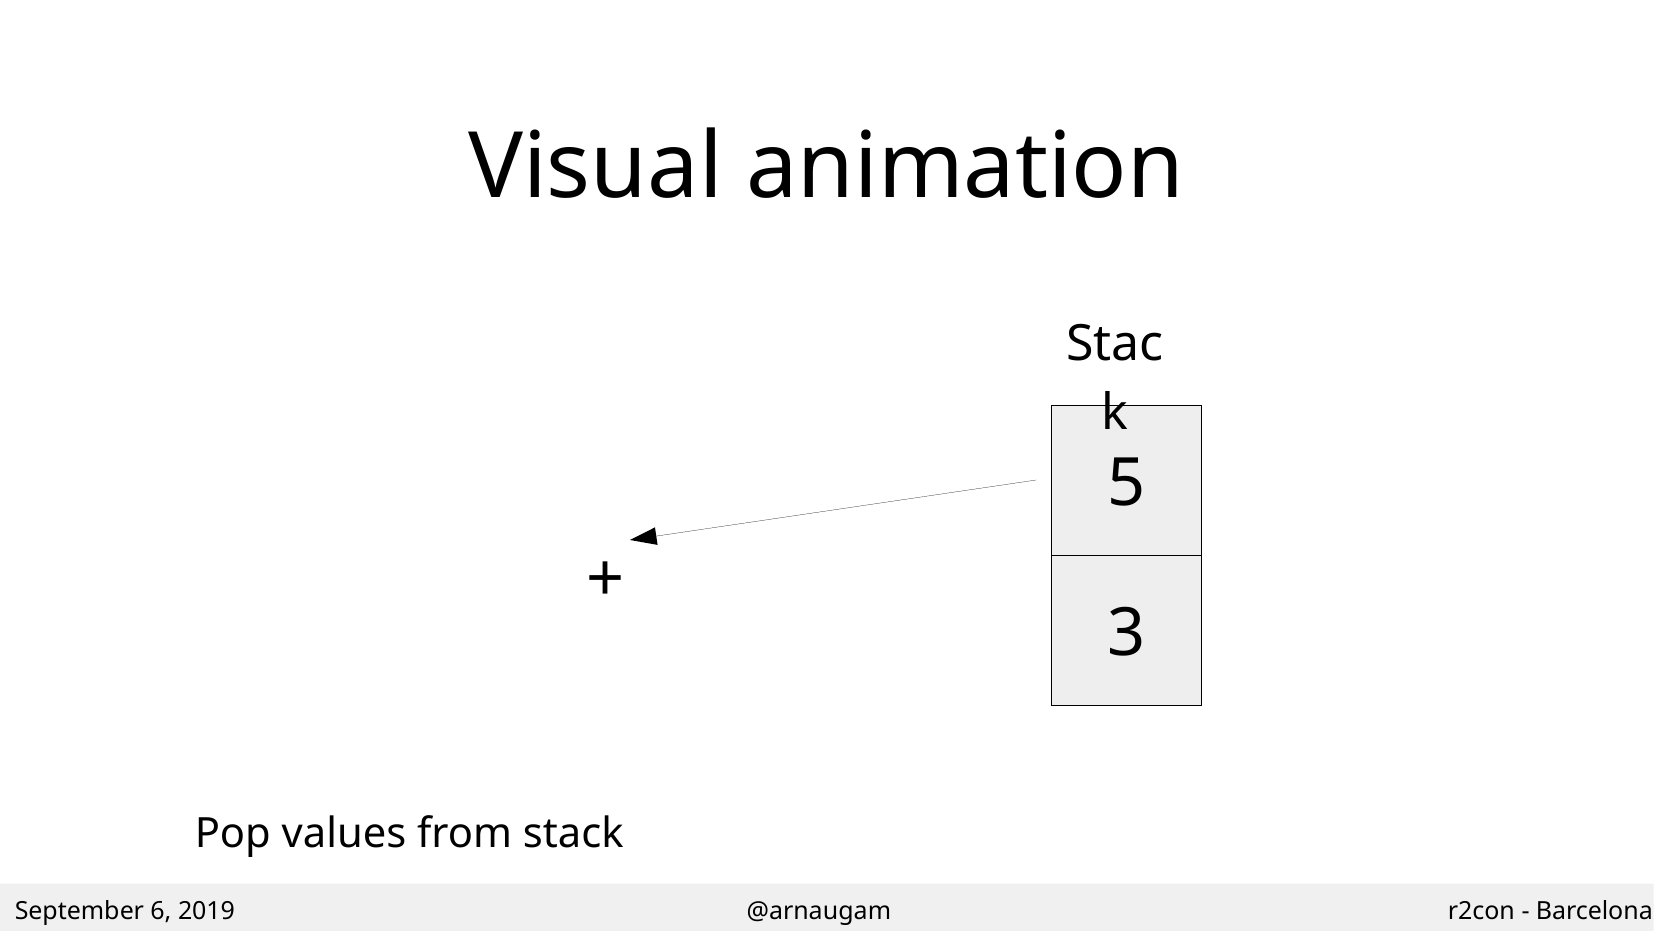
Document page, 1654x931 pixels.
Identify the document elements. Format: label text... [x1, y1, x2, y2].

title Visual animation [82, 84, 1571, 240]
text_box 5 [1051, 405, 1202, 556]
text_box Pop values from stack [180, 795, 612, 852]
text_box 5 [1109, 405, 1118, 415]
text_box + [571, 522, 662, 618]
text_box 3 [1051, 556, 1202, 706]
text_box Stack [1051, 300, 1202, 375]
